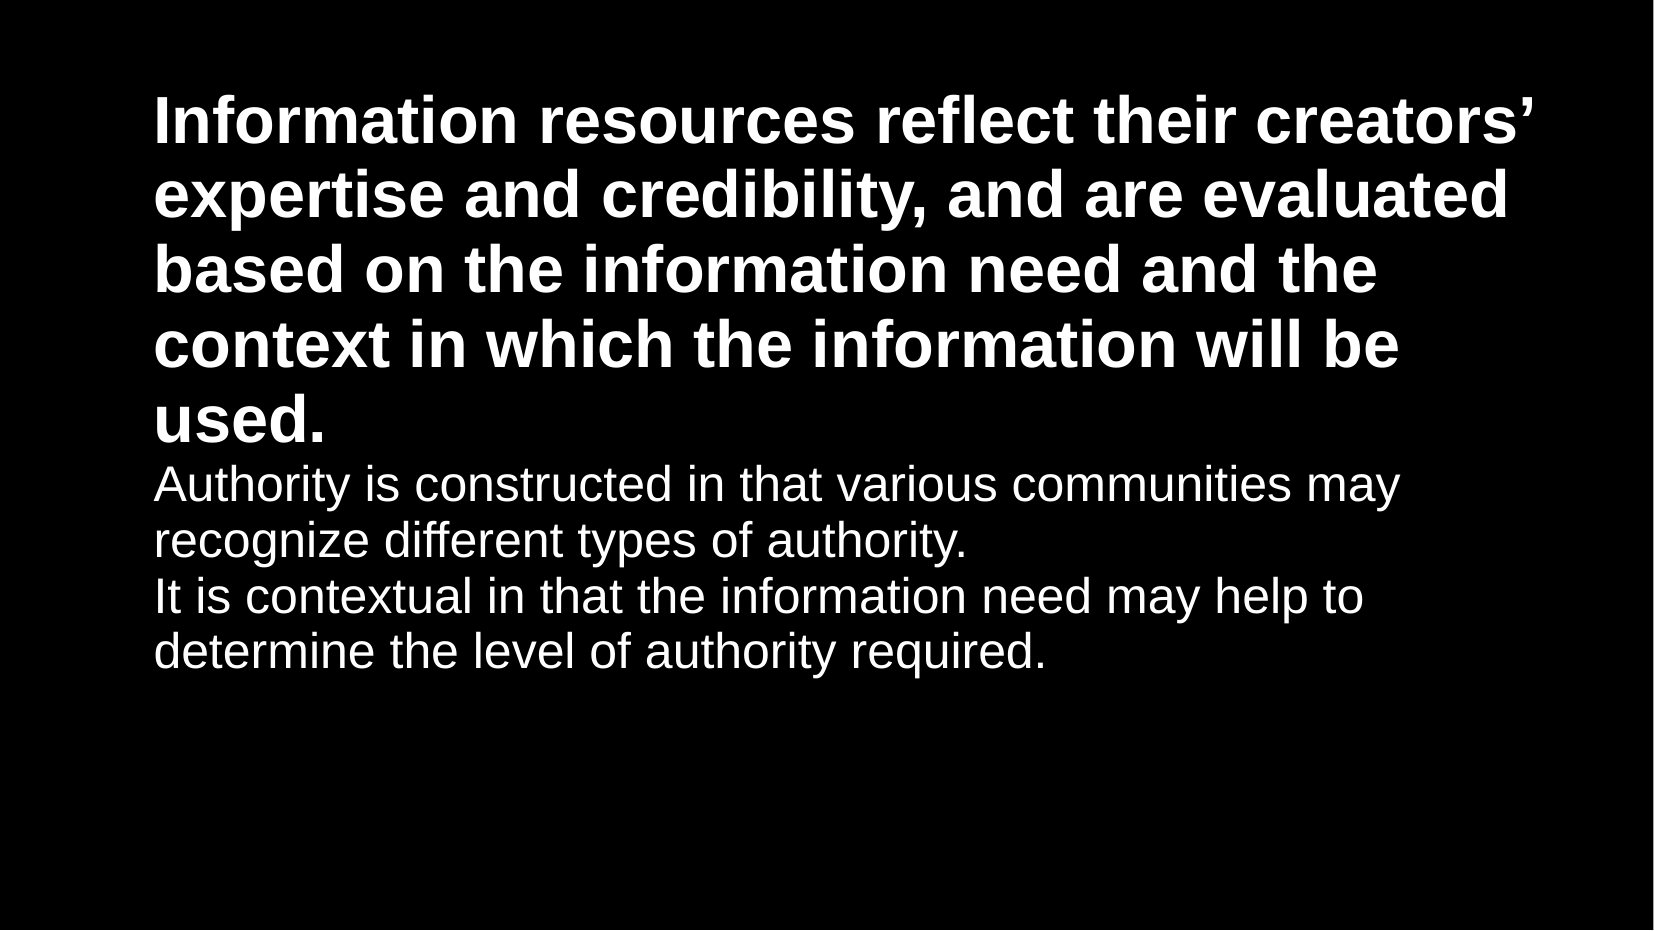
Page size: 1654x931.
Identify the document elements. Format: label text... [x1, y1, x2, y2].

list Information resources reflect their creators’ expertise and credibility, and are evaluated based on the information need and the context in which the information will be used. Authority is constructed in that various communities may recognize different types of authority. It is contextual in that the information need may help to determine the level of authority required. [82, 82, 1571, 863]
